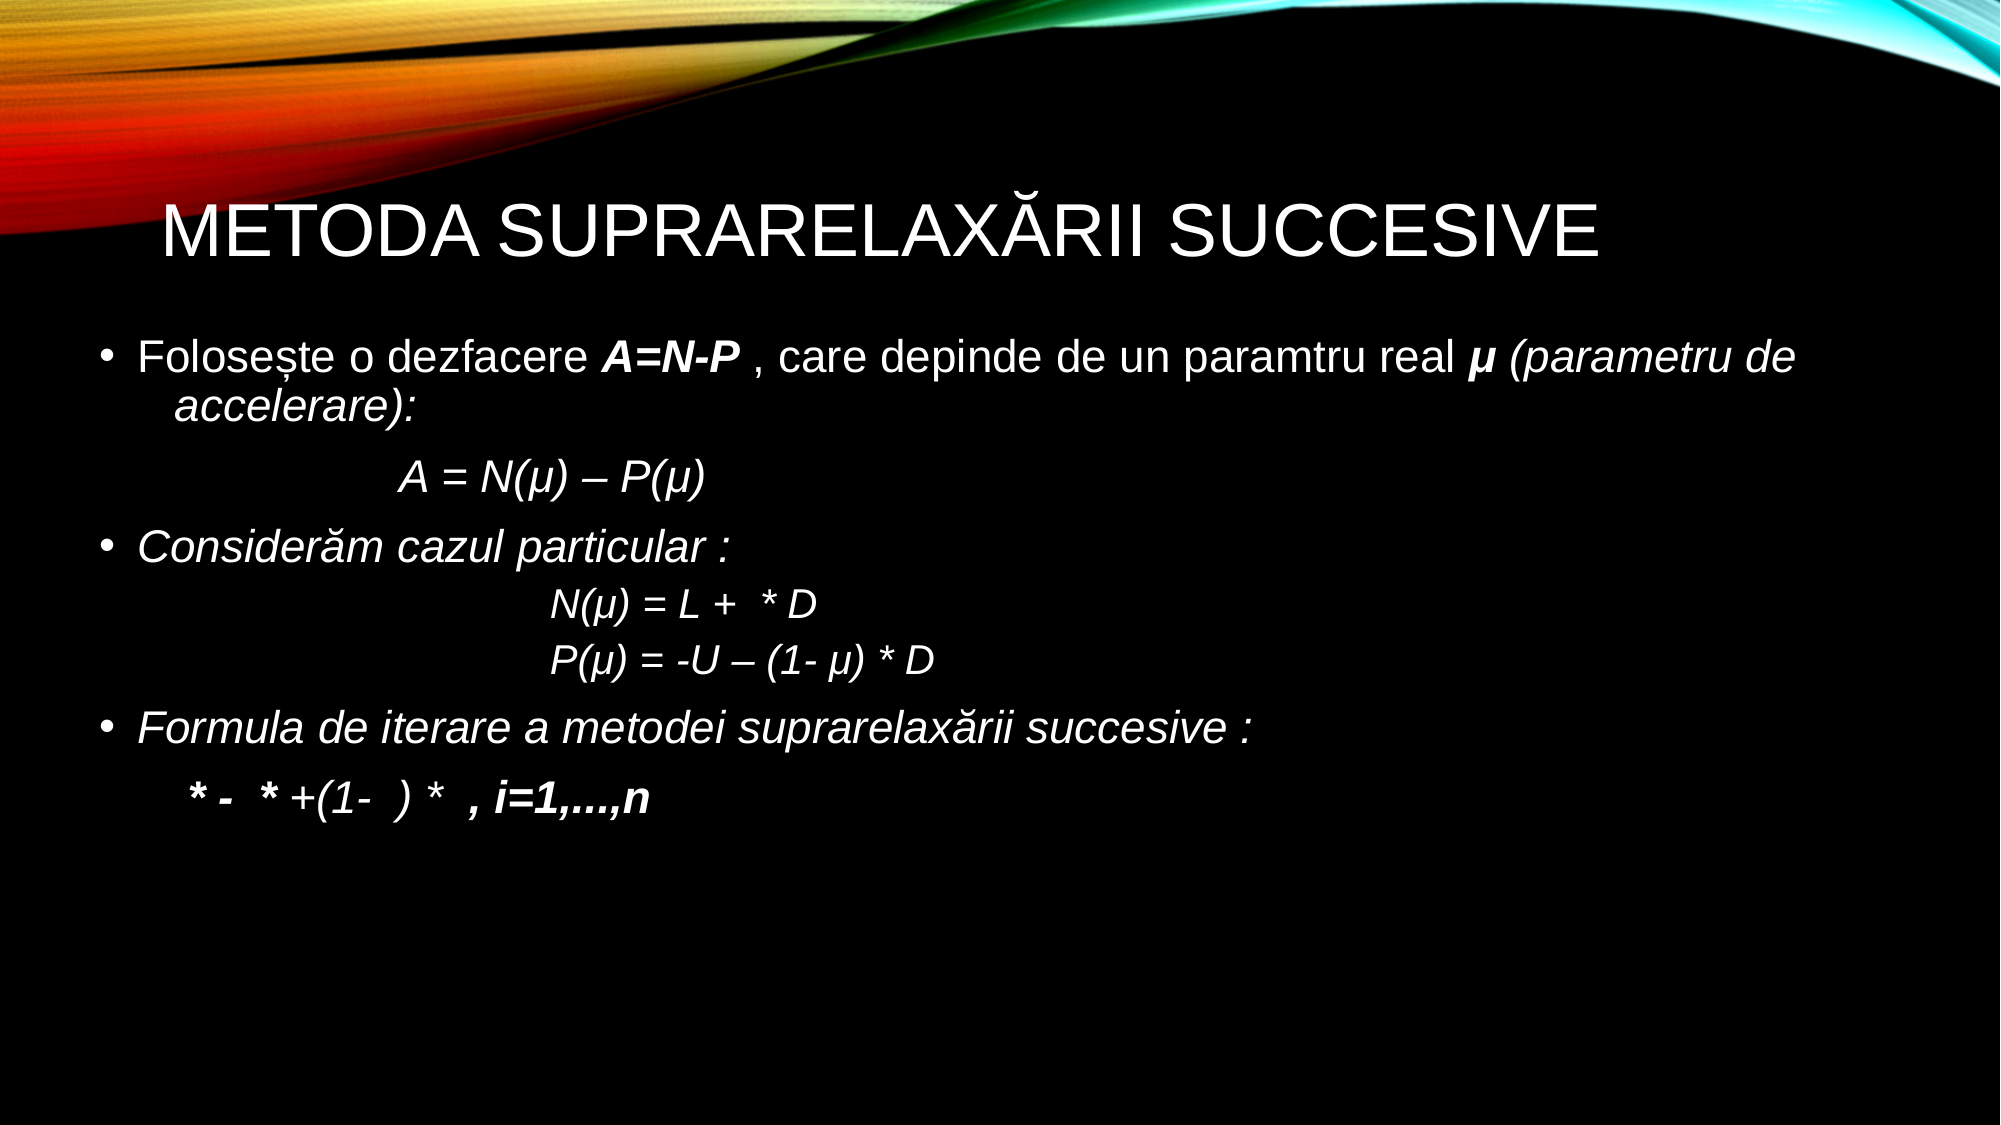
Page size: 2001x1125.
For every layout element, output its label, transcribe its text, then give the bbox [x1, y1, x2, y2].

list Folosește o dezfacere A=N-P , care depinde de un paramtru real μ (parametru de accelerare): A = N(μ) – P(μ) Considerăm cazul particular : N(μ) = L + * D P(μ) = -U – (1- μ) * D Formula de iterare a metodei suprarelaxării succesive : * - * +(1- ) * , i=1,...,n [84, 325, 1888, 1021]
title METODA Suprarelaxării succesive [145, 157, 1737, 325]
